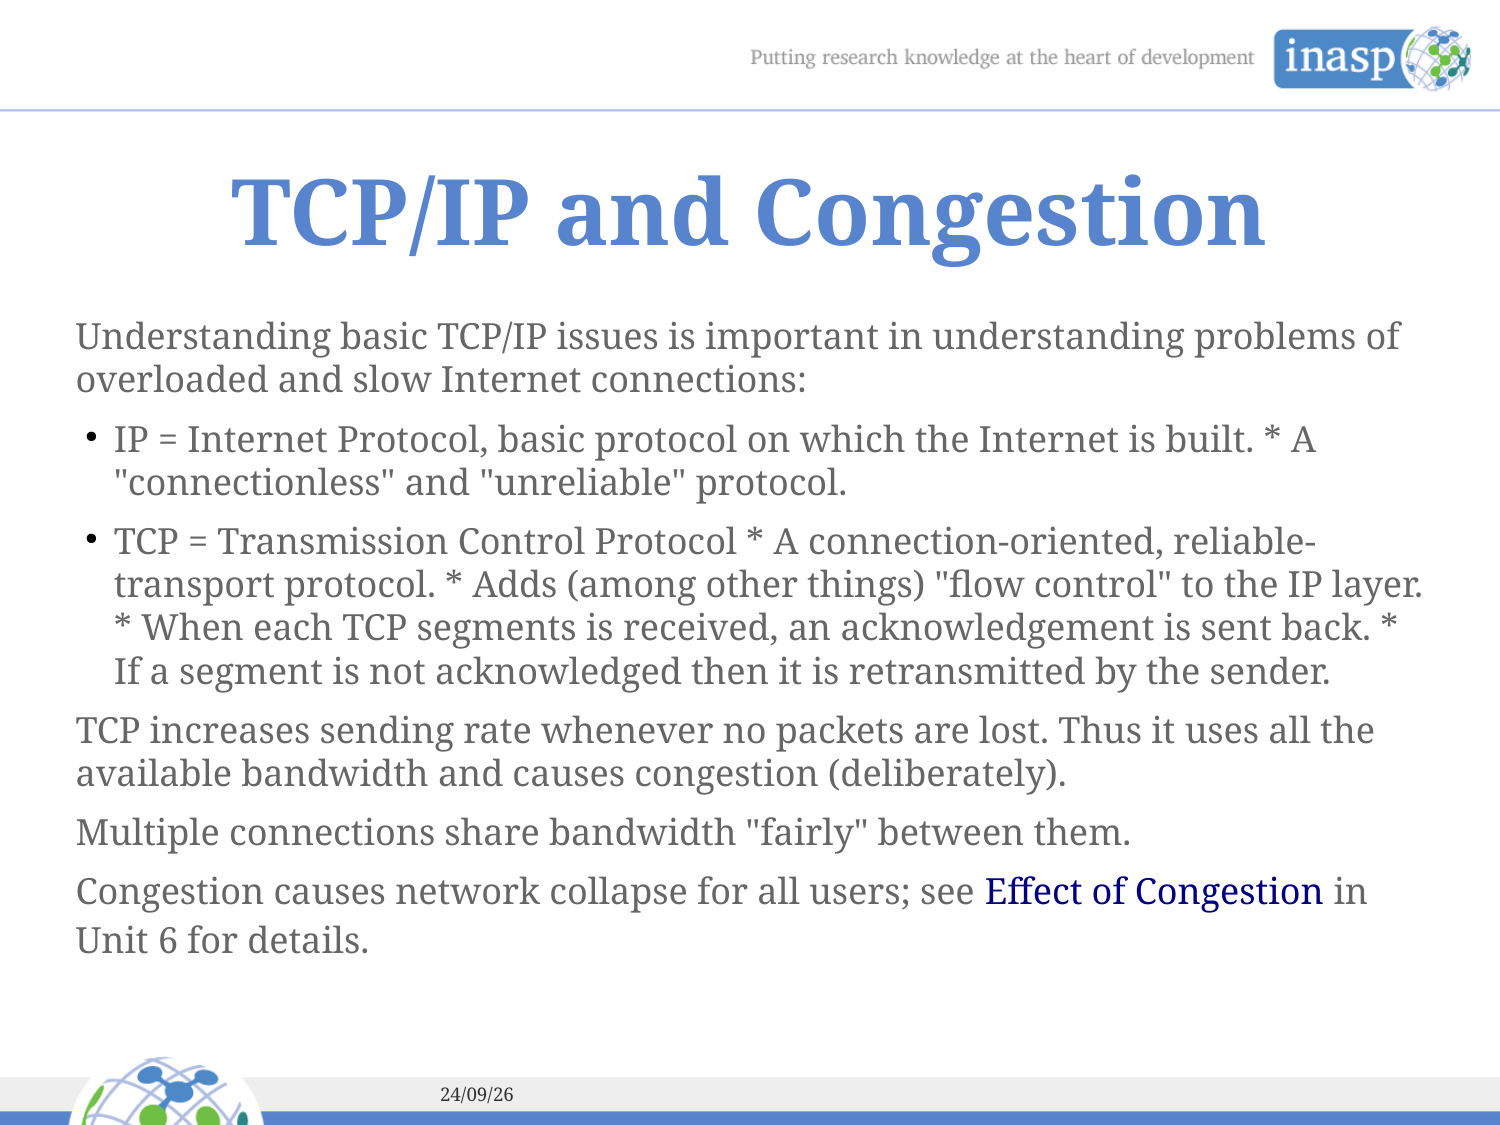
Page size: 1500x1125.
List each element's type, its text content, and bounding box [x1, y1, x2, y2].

list Understanding basic TCP/IP issues is important in understanding problems of overloaded and slow Internet connections: IP = Internet Protocol, basic protocol on which the Internet is built. * A "connectionless" and "unreliable" protocol. TCP = Transmission Control Protocol * A connection-oriented, reliable-transport protocol. * Adds (among other things) "flow control" to the IP layer. * When each TCP segments is received, an acknowledgement is sent back. * If a segment is not acknowledged then it is retransmitted by the sender. TCP increases sending rate whenever no packets are lost. Thus it uses all the available bandwidth and causes congestion (deliberately). Multiple connections share bandwidth "fairly" between them. Congestion causes network collapse for all users; see Effect of Congestion in Unit 6 for details. [75, 313, 1426, 967]
title TCP/IP and Congestion [75, 129, 1426, 313]
picture [0, 0, 1500, 1125]
